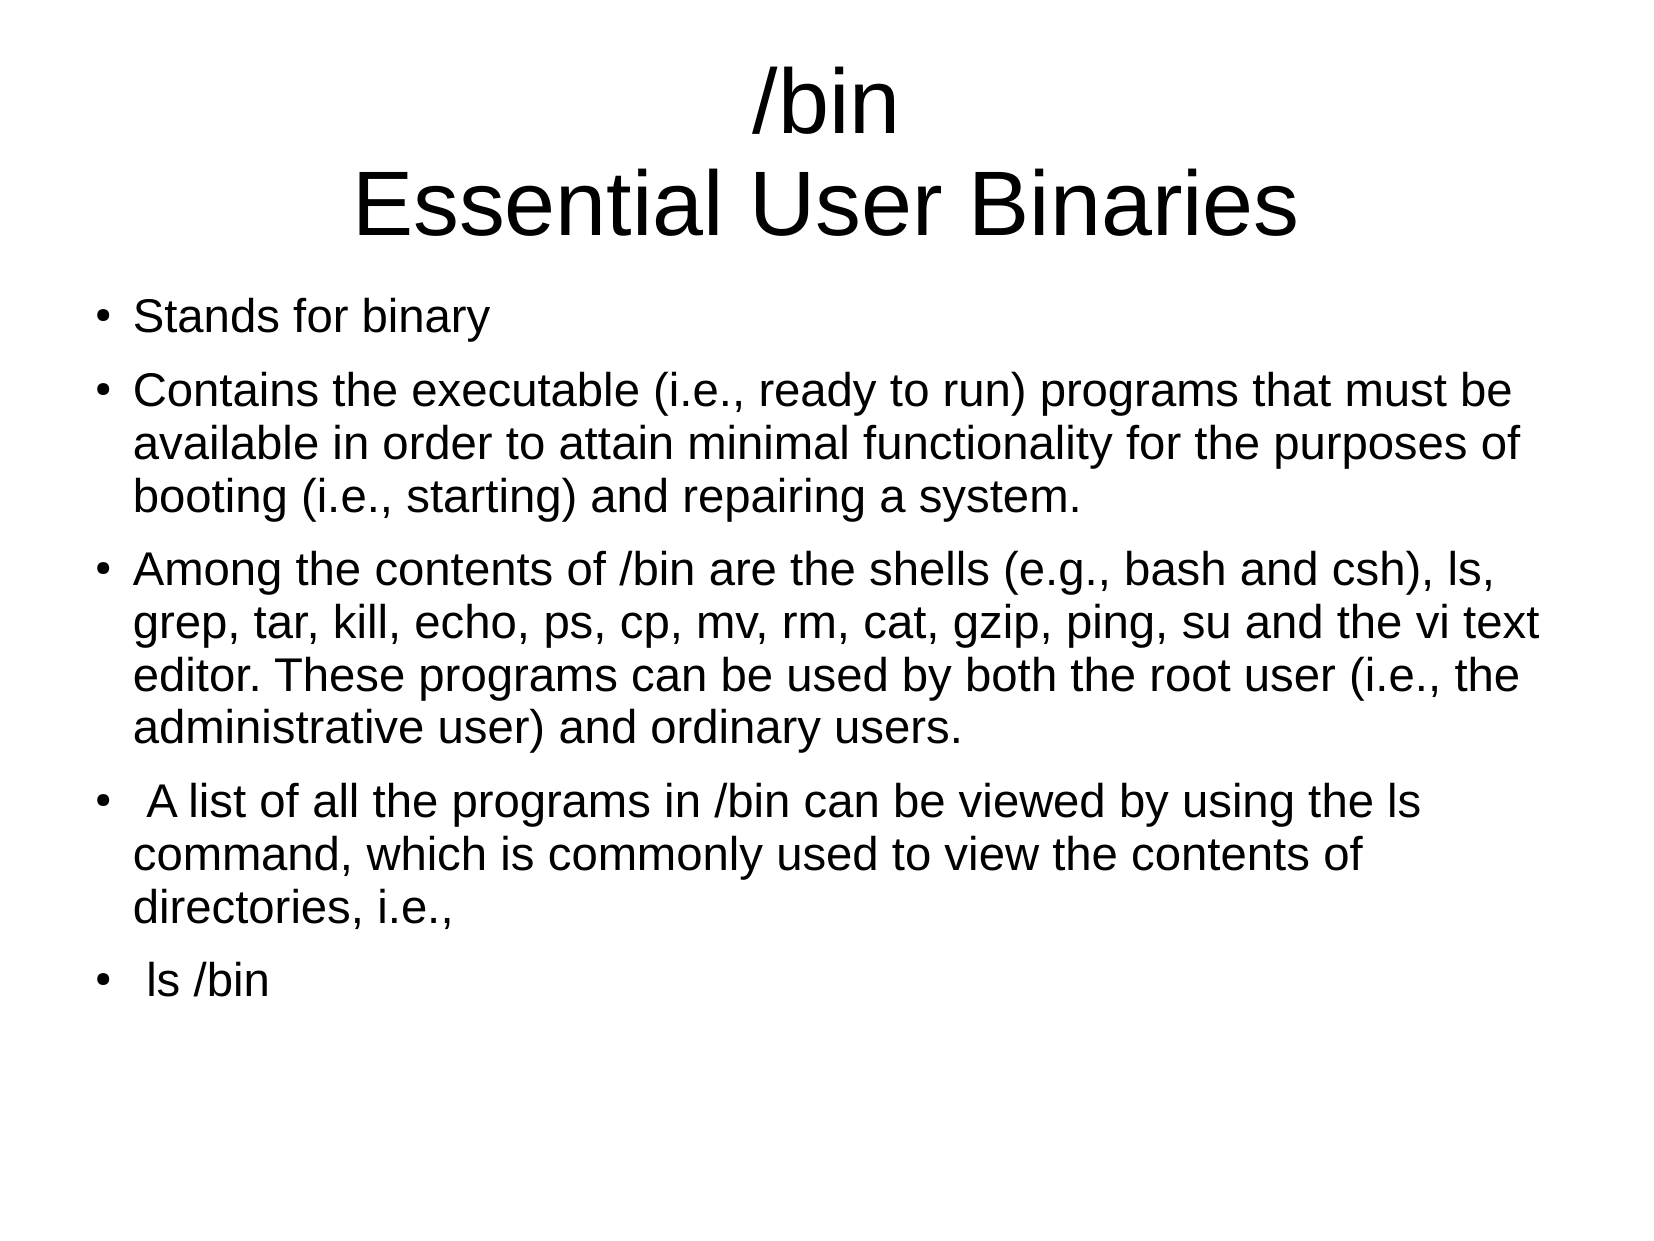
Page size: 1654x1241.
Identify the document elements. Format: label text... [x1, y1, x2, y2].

list Stands for binary Contains the executable (i.e., ready to run) programs that must be available in order to attain minimal functionality for the purposes of booting (i.e., starting) and repairing a system. Among the contents of /bin are the shells (e.g., bash and csh), ls, grep, tar, kill, echo, ps, cp, mv, rm, cat, gzip, ping, su and the vi text editor. These programs can be used by both the root user (i.e., the administrative user) and ordinary users. A list of all the programs in /bin can be viewed by using the ls command, which is commonly used to view the contents of directories, i.e., ls /bin [82, 290, 1571, 1010]
title /bin Essential User Binaries [82, 49, 1571, 257]
